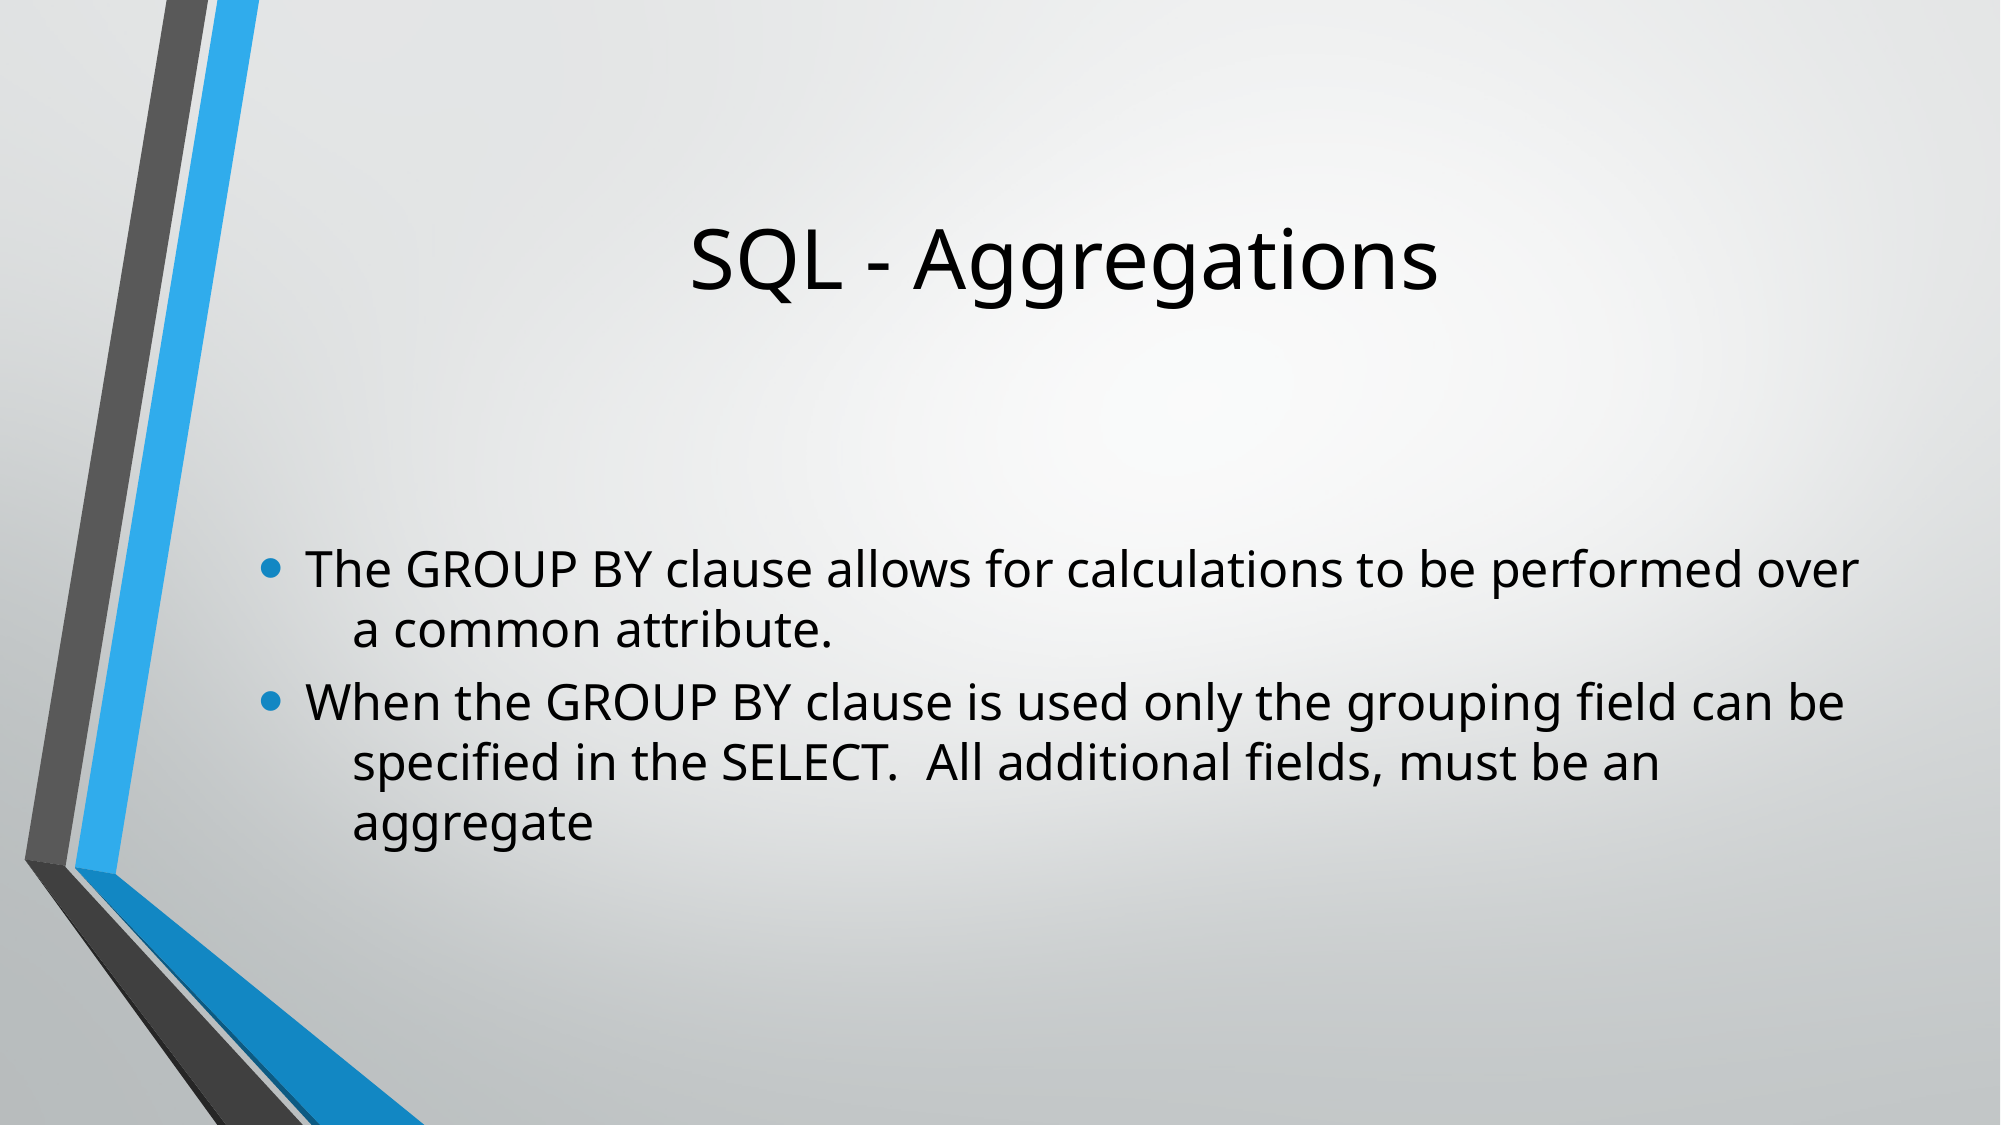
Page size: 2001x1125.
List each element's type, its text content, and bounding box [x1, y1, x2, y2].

list The GROUP BY clause allows for calculations to be performed over a common attribute. When the GROUP BY clause is used only the grouping field can be specified in the SELECT. All additional fields, must be an aggregate [243, 437, 1887, 950]
title SQL - Aggregations [243, 112, 1887, 400]
